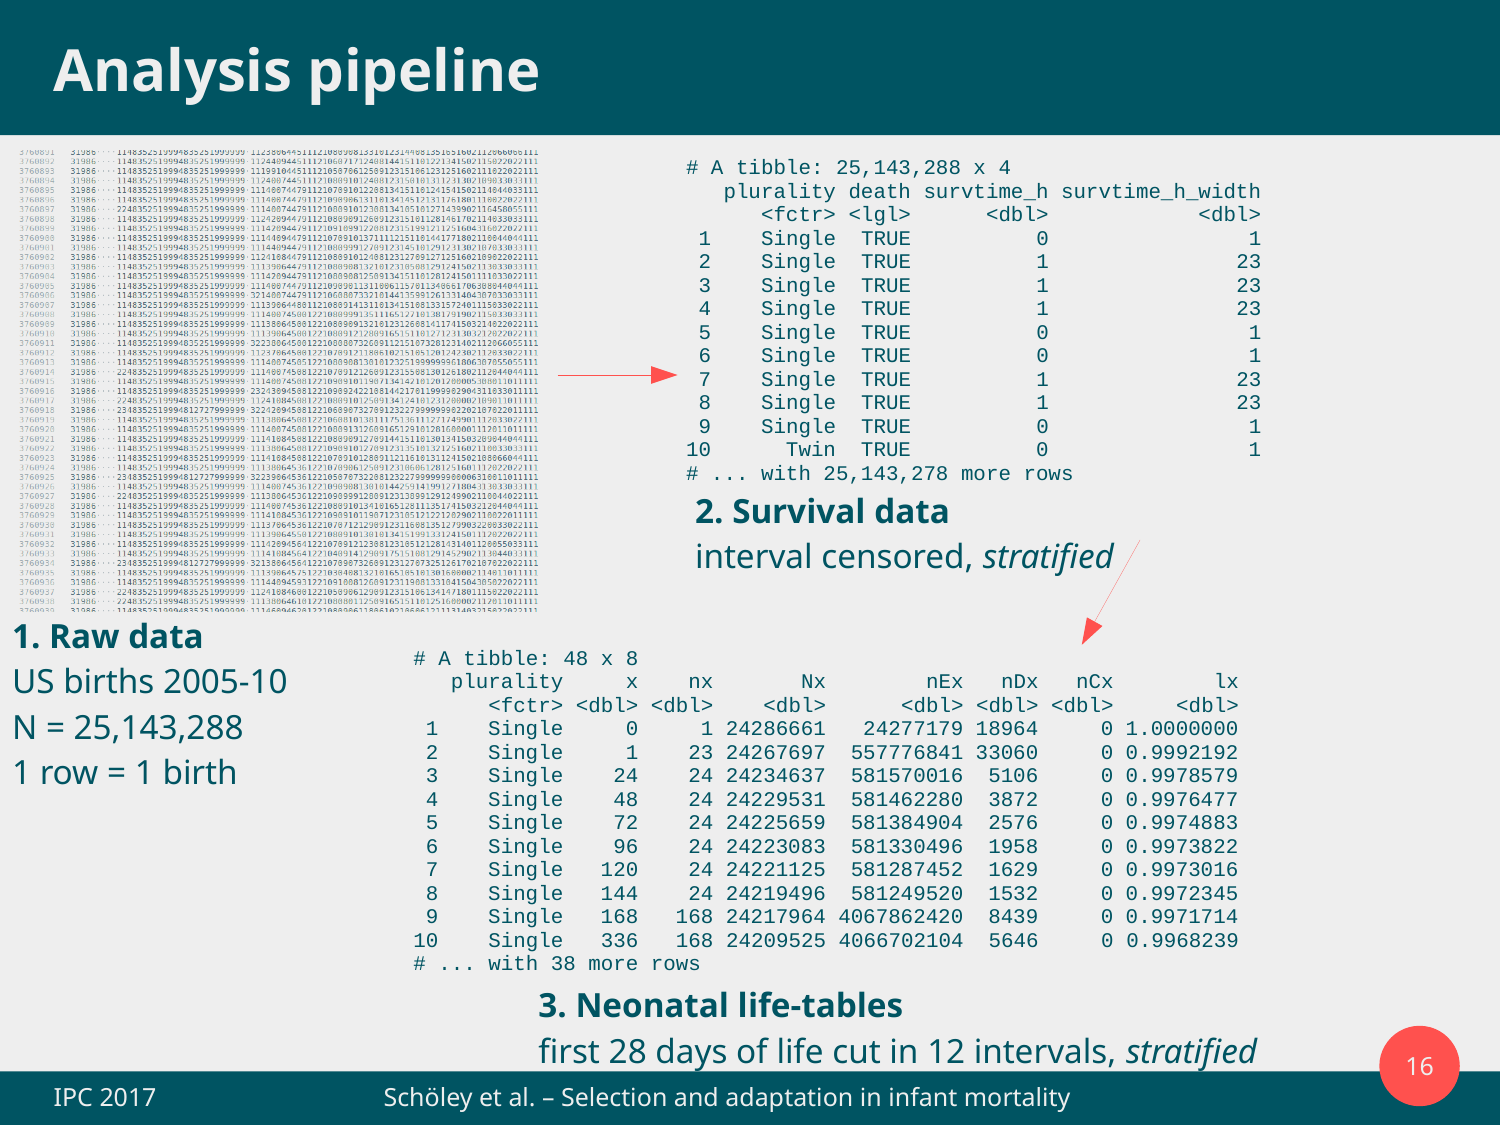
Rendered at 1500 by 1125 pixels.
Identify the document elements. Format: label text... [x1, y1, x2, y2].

title Analysis pipeline [53, 0, 1447, 141]
text_box # A tibble: 48 x 8 plurality x nx Nx nEx nDx nCx lx <fctr> <dbl> <dbl> <dbl> <dbl> <dbl> <dbl> <dbl> 1 Single 0 1 24286661 24277179 18964 0 1.0000000 2 Single 1 23 24267697 557776841 33060 0 0.9992192 3 Single 24 24 24234637 581570016 5106 0 0.9978579 4 Single 48 24 24229531 581462280 3872 0 0.9976477 5 Single 72 24 24225659 581384904 2576 0 0.9974883 6 Single 96 24 24223083 581330496 1958 0 0.9973822 7 Single 120 24 24221125 581287452 1629 0 0.9973016 8 Single 144 24 24219496 581249520 1532 0 0.9972345 9 Single 168 168 24217964 4067862420 8439 0 0.9971714 10 Single 336 168 24209525 4066702104 5646 0 0.9968239 # ... with 38 more rows [398, 640, 1254, 985]
text_box 2. Survival data interval censored, stratified [680, 480, 1108, 583]
picture [15, 150, 541, 612]
text_box # A tibble: 25,143,288 x 4 plurality death survtime_h survtime_h_width <fctr> <lgl> <dbl> <dbl> 1 Single TRUE 0 1 2 Single TRUE 1 23 3 Single TRUE 1 23 4 Single TRUE 1 23 5 Single TRUE 0 1 6 Single TRUE 0 1 7 Single TRUE 1 23 8 Single TRUE 1 23 9 Single TRUE 0 1 10 Twin TRUE 0 1 # ... with 25,143,278 more rows [671, 149, 1277, 494]
text_box 1. Raw data US births 2005-10 N = 25,143,288 1 row = 1 birth [0, 605, 292, 796]
text_box 3. Neonatal life-tables first 28 days of life cut in 12 intervals, stratified [523, 975, 1241, 1078]
